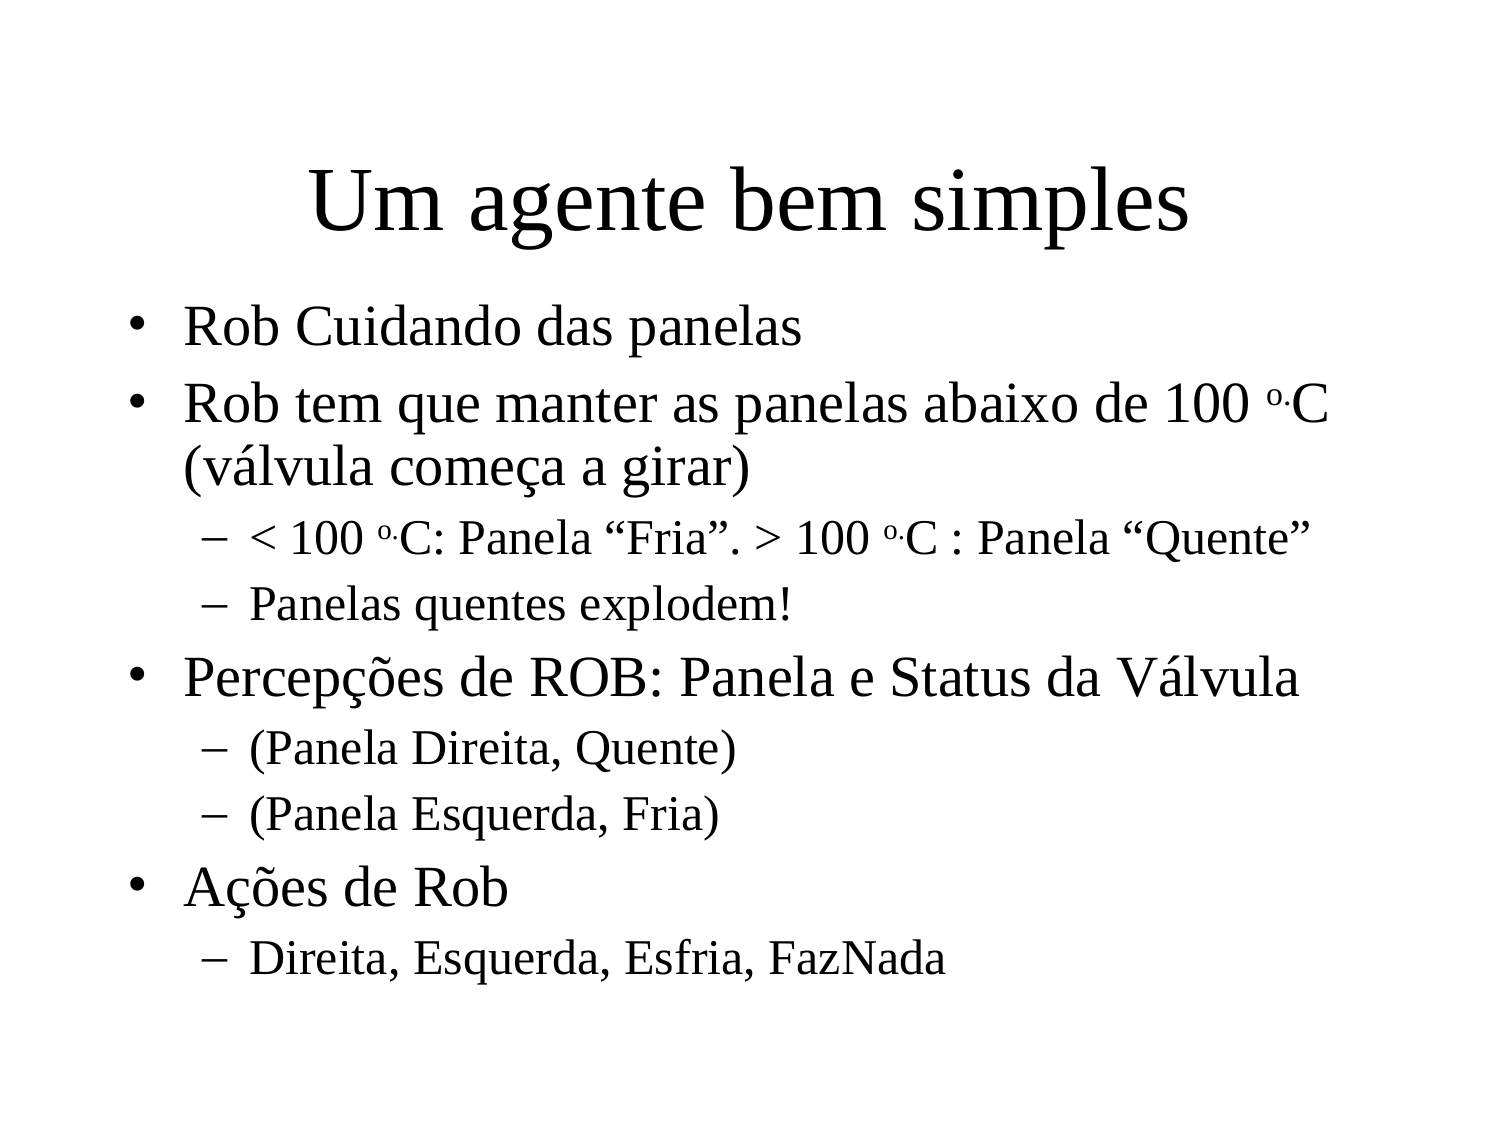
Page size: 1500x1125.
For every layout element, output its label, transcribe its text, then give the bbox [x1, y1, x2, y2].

title Um agente bem simples [112, 99, 1388, 287]
list Rob Cuidando das panelas Rob tem que manter as panelas abaixo de 100 o.C (válvula começa a girar) < 100 o.C: Panela “Fria”. > 100 o.C : Panela “Quente” Panelas quentes explodem! Percepções de ROB: Panela e Status da Válvula (Panela Direita, Quente) (Panela Esquerda, Fria) Ações de Rob Direita, Esquerda, Esfria, FazNada [112, 287, 1388, 1063]
